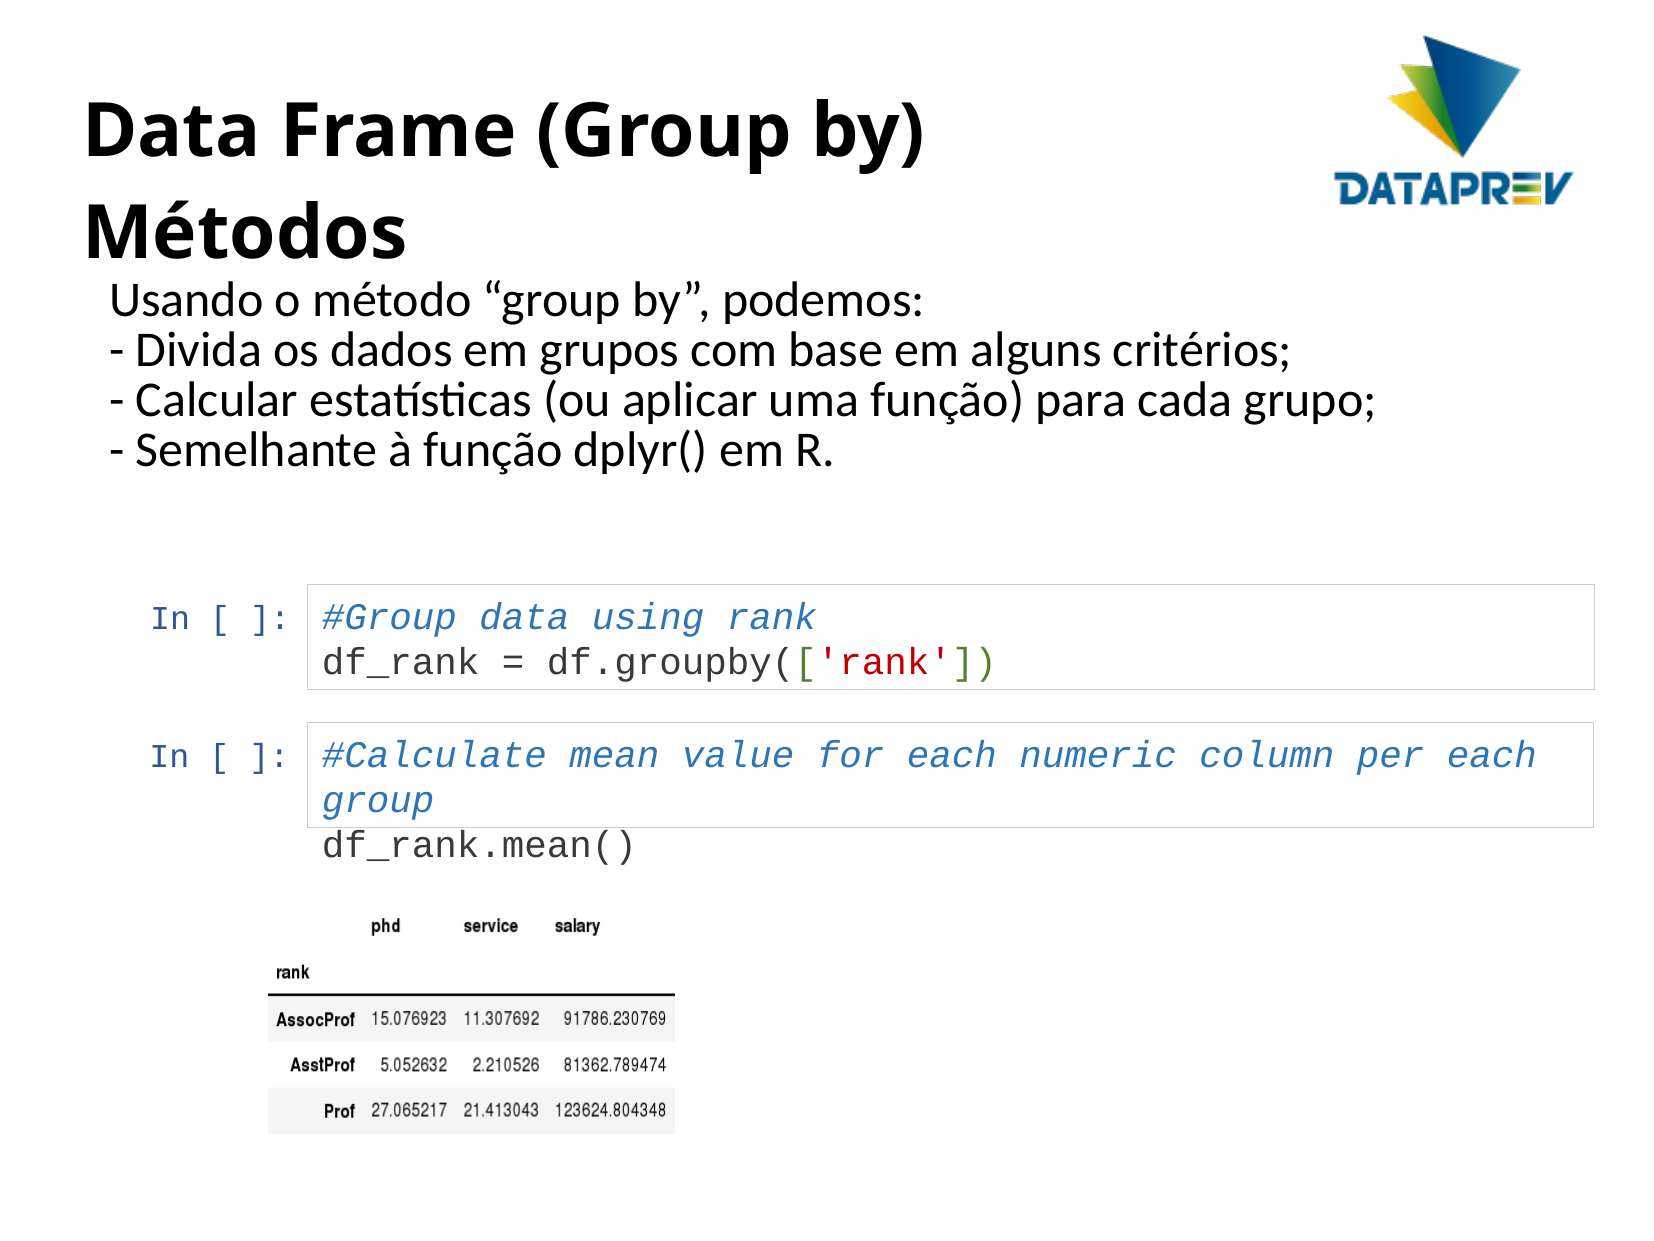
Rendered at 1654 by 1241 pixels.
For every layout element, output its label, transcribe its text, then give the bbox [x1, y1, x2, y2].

text_box In [ ]: [58, 722, 307, 783]
text_box In [ ]: [58, 584, 307, 645]
picture [267, 897, 686, 1148]
text_box Usando o método “group by”, podemos: - Divida os dados em grupos com base em alguns critérios; - Calcular estatísticas (ou aplicar uma função) para cada grupo; - Semelhante à função dplyr() em R. [94, 271, 1441, 497]
text_box #Calculate mean value for each numeric column per each group df_rank.mean() [307, 722, 1594, 828]
text_box #Group data using rank df_rank = df.groupby(['rank']) [307, 584, 1595, 690]
title Data Frame (Group by) Métodos [82, 84, 1252, 272]
picture [1334, 35, 1574, 206]
